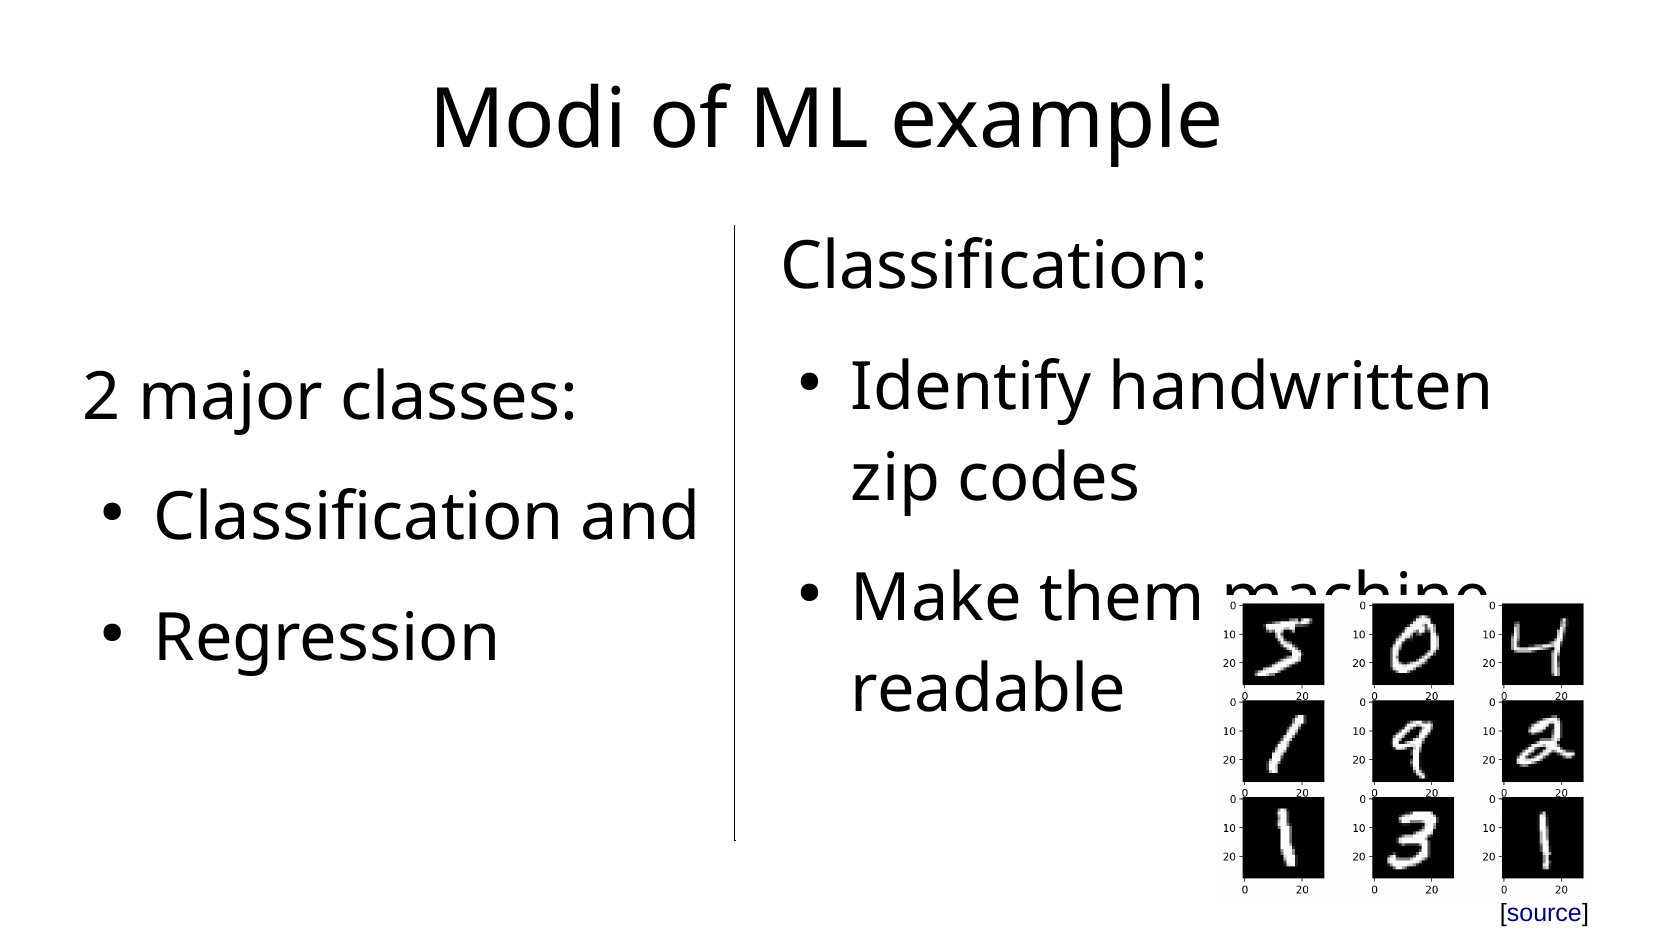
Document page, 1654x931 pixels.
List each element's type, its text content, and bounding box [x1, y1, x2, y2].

list 2 major classes: Classification and Regression [82, 217, 706, 811]
list Classification: Identify handwritten zip codes Make them machine readable [780, 217, 1576, 901]
picture [1215, 595, 1591, 904]
title Modi of ML example [82, 37, 1571, 193]
text_box [source] [1485, 891, 1621, 931]
